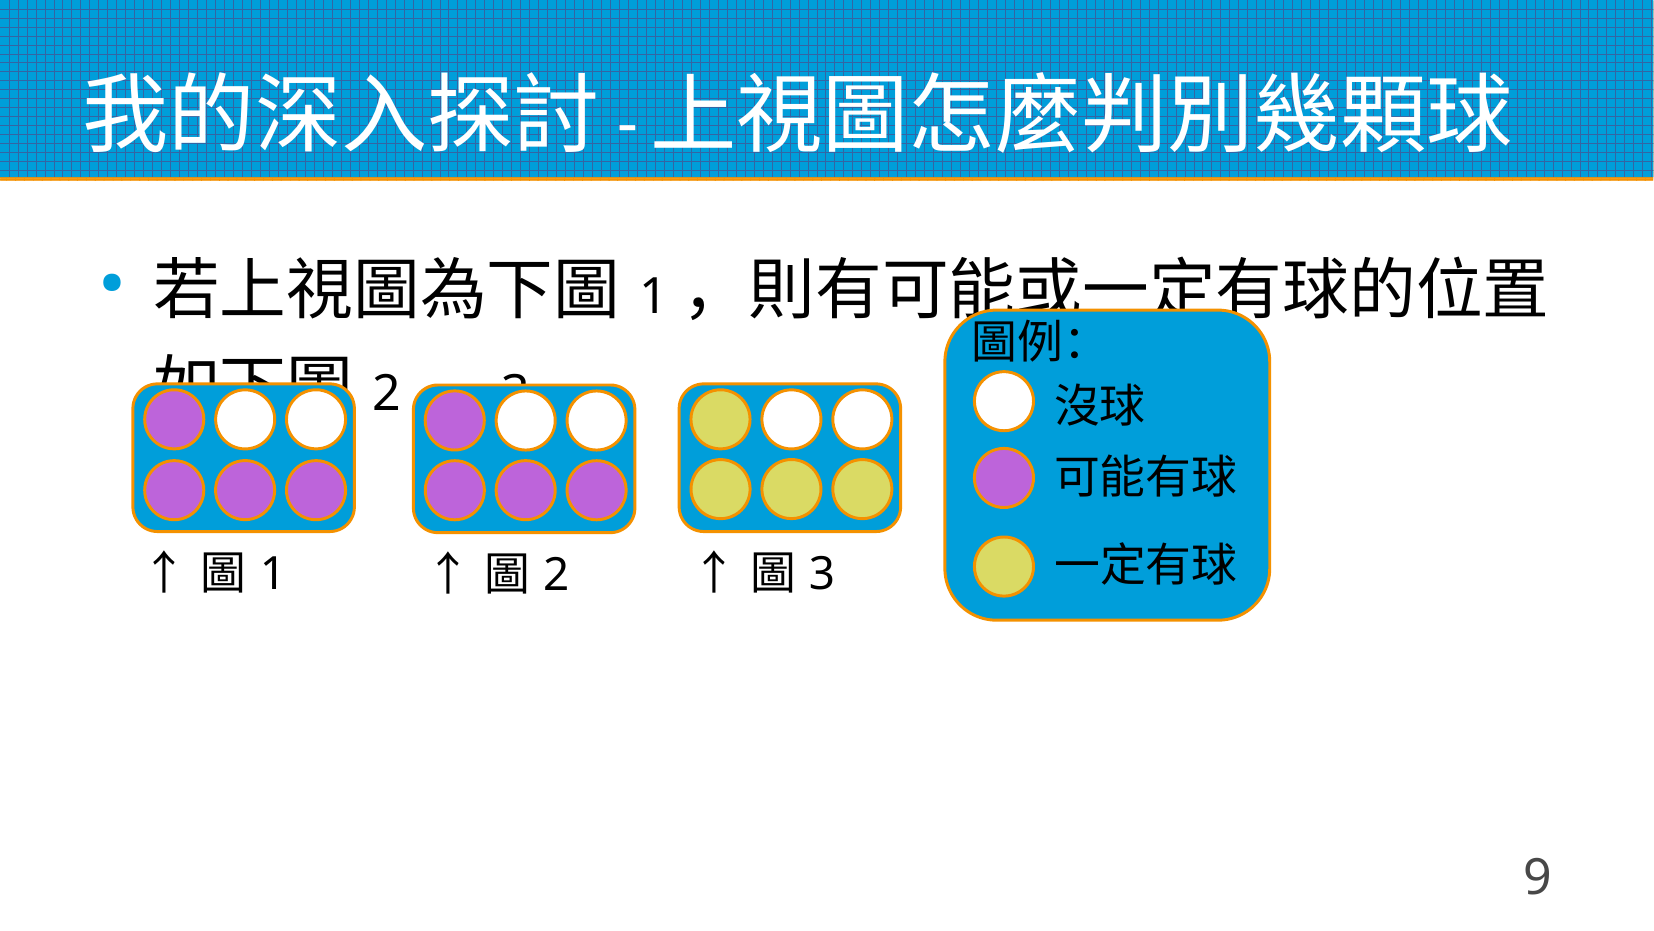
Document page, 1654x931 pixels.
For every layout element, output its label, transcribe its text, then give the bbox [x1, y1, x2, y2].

text_box [413, 384, 635, 532]
text_box 圖例： [965, 310, 1115, 368]
text_box [679, 383, 901, 531]
text_box 可能有球 [1048, 444, 1244, 503]
list 若上視圖為下圖1，則有可能或一定有球的位置如下圖2、3。 [82, 236, 1563, 811]
text_box ↑圖3 [685, 531, 922, 608]
title 我的深入探討-上視圖怎麼判別幾顆球 [82, 14, 1571, 171]
text_box ↑圖1 [135, 531, 373, 608]
text_box ↑圖2 [419, 532, 656, 609]
text_box [132, 383, 355, 531]
text_box 沒球 [1048, 373, 1152, 432]
text_box [944, 310, 1270, 621]
text_box 一定有球 [1048, 533, 1244, 591]
